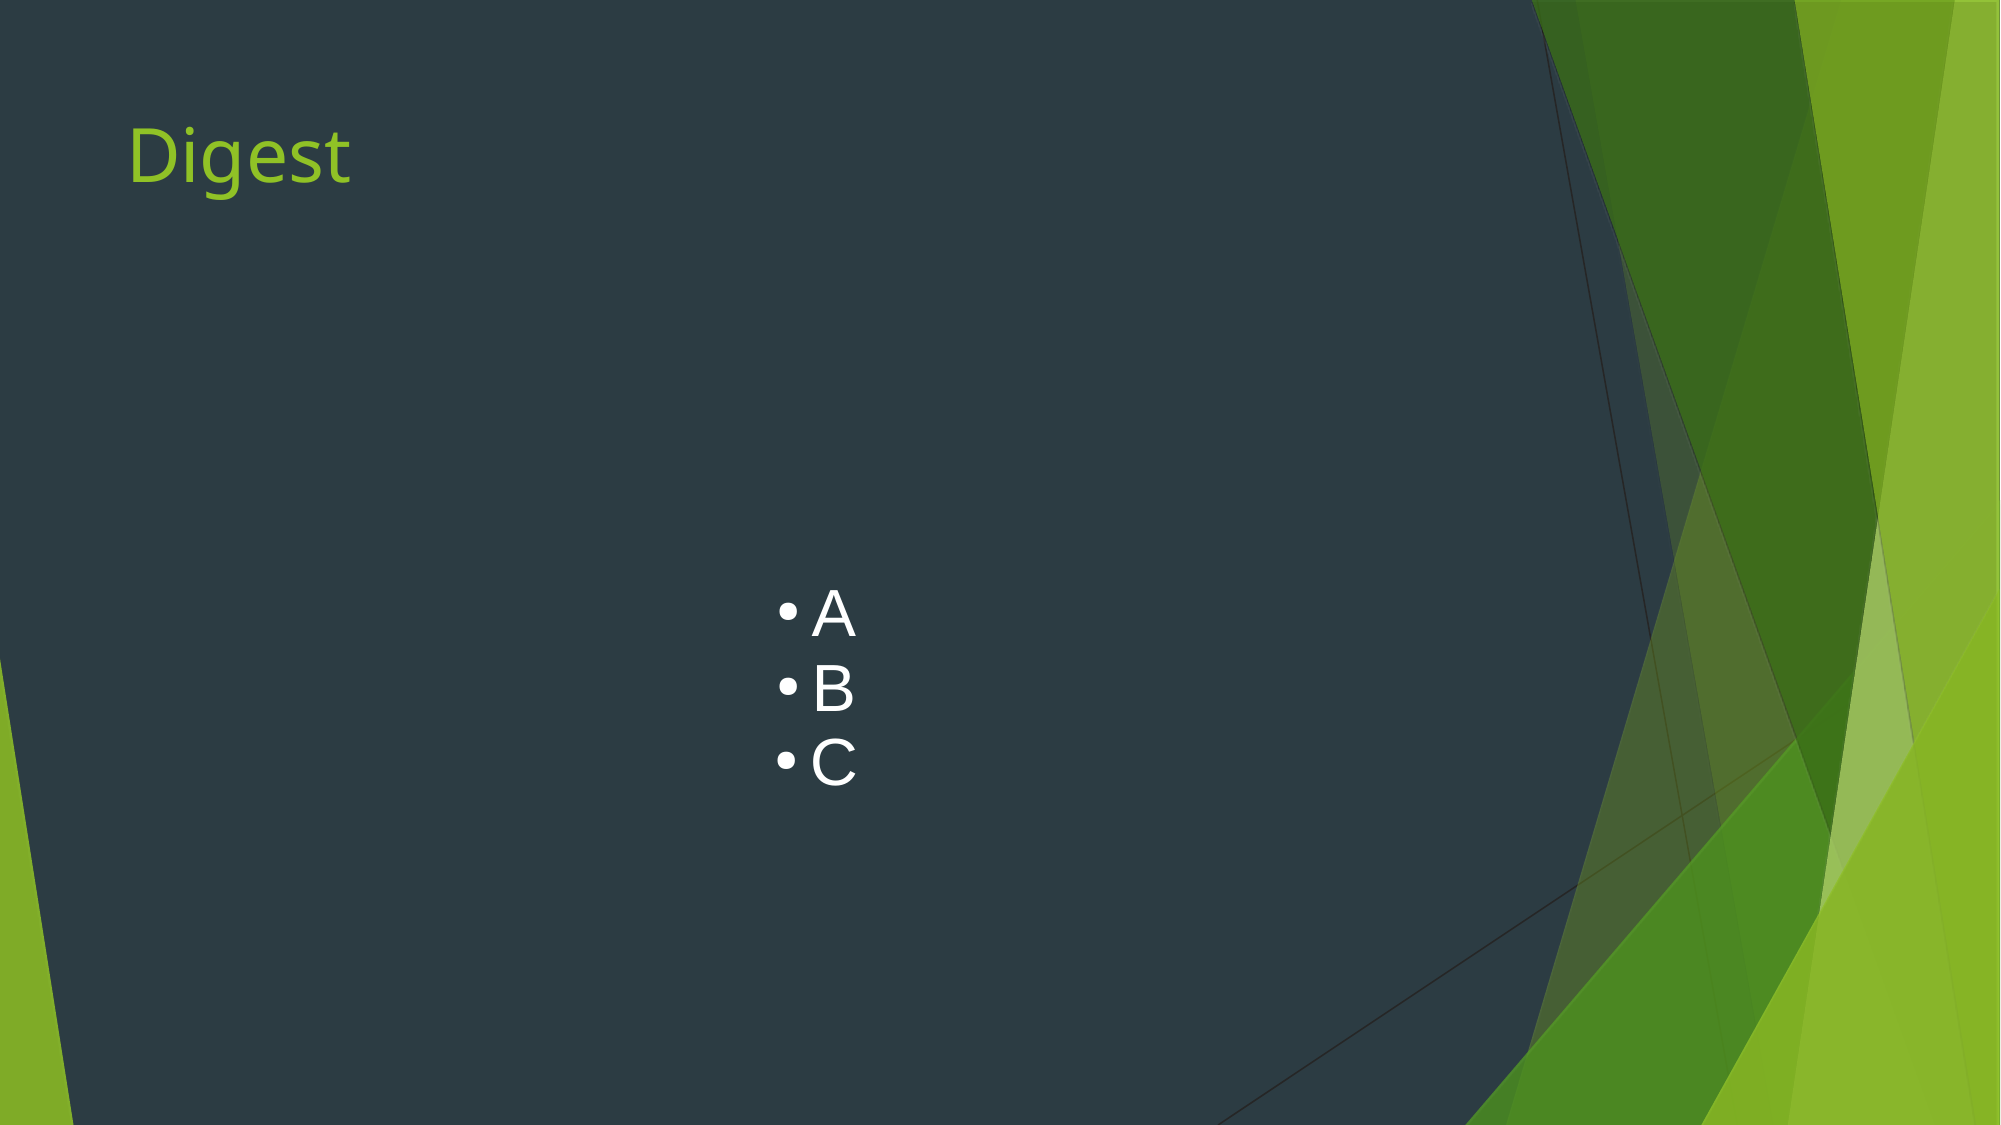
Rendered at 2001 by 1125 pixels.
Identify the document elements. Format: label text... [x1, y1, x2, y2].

title Digest [111, 99, 1350, 271]
text_box A B C [111, 271, 1522, 1105]
